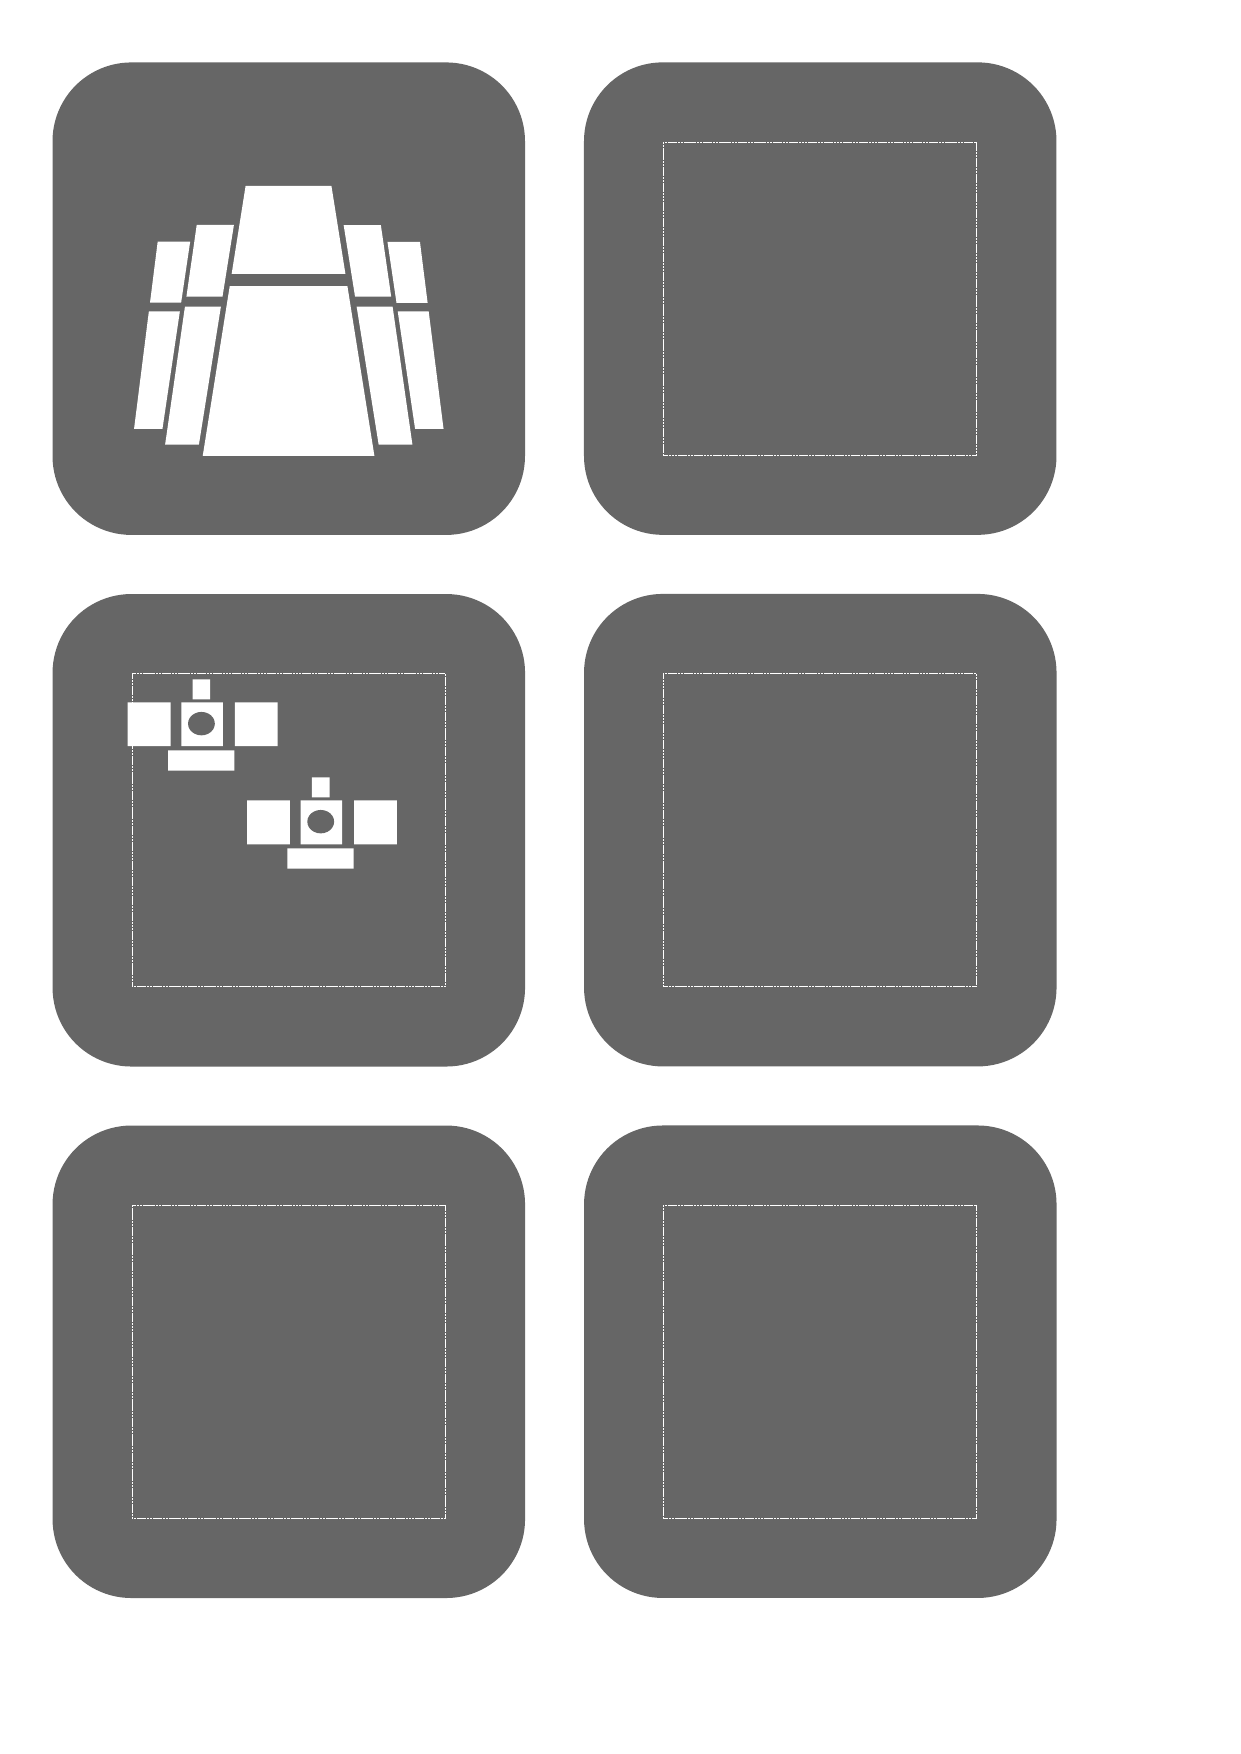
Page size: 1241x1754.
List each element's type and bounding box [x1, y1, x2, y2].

text_box [584, 593, 1057, 1067]
text_box [52, 594, 526, 1067]
text_box [52, 1125, 526, 1599]
text_box [52, 62, 526, 535]
text_box [584, 1125, 1057, 1598]
text_box [583, 62, 1057, 535]
